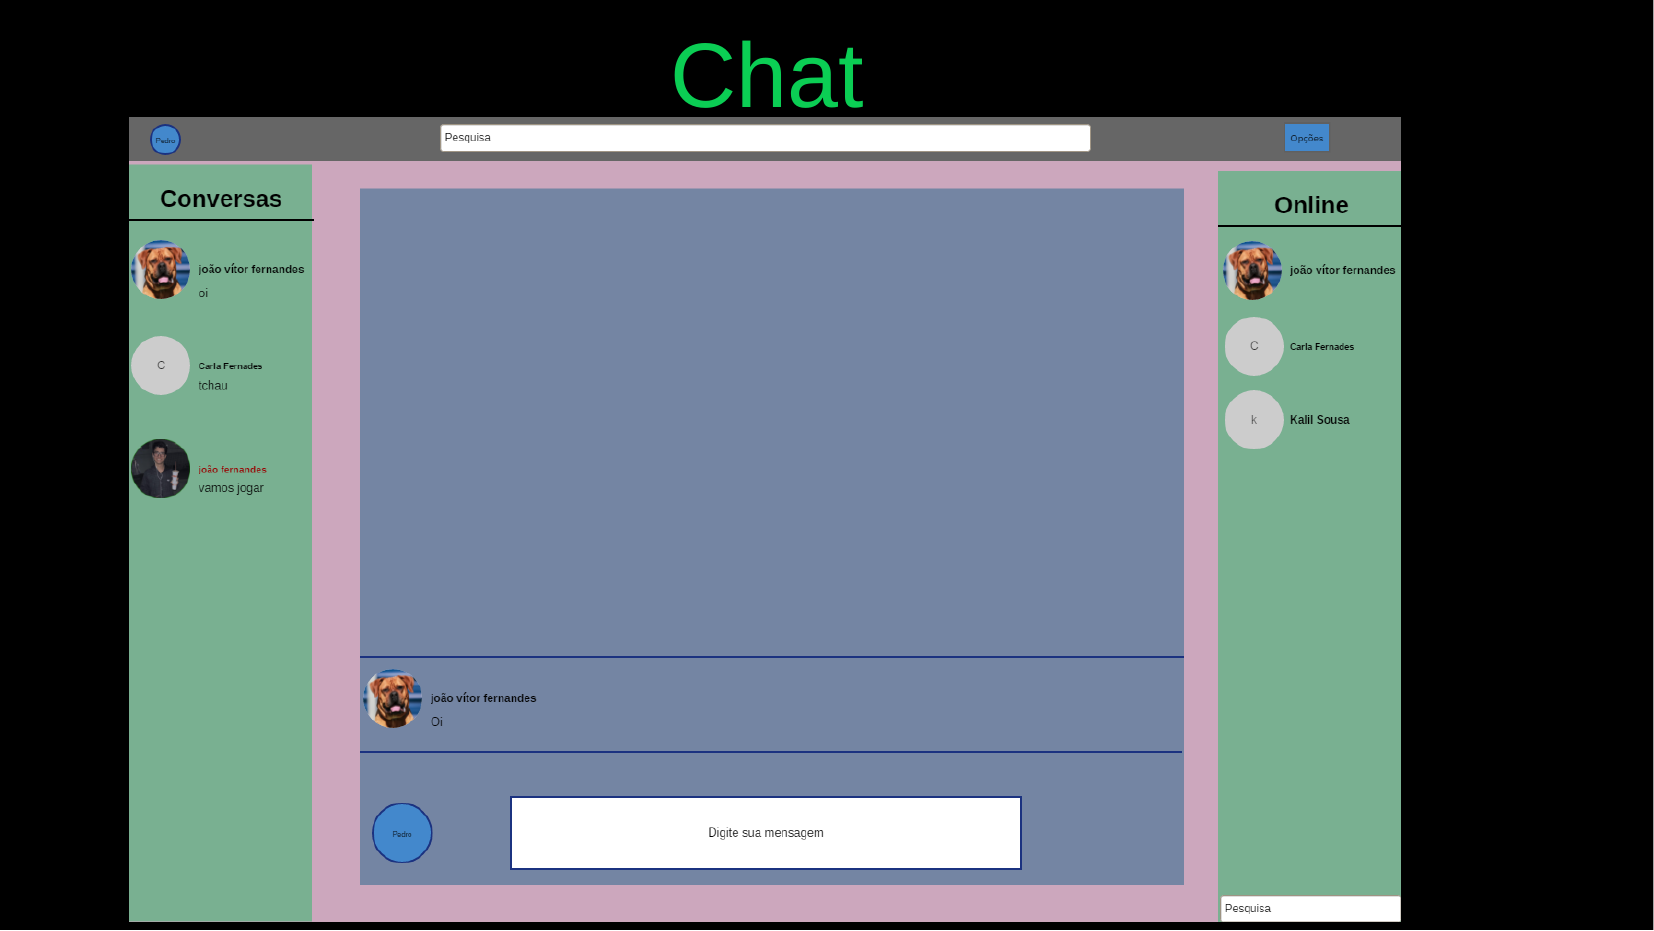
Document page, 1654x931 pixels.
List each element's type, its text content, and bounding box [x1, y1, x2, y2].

title Chat [23, 0, 1512, 168]
picture [129, 117, 1401, 922]
